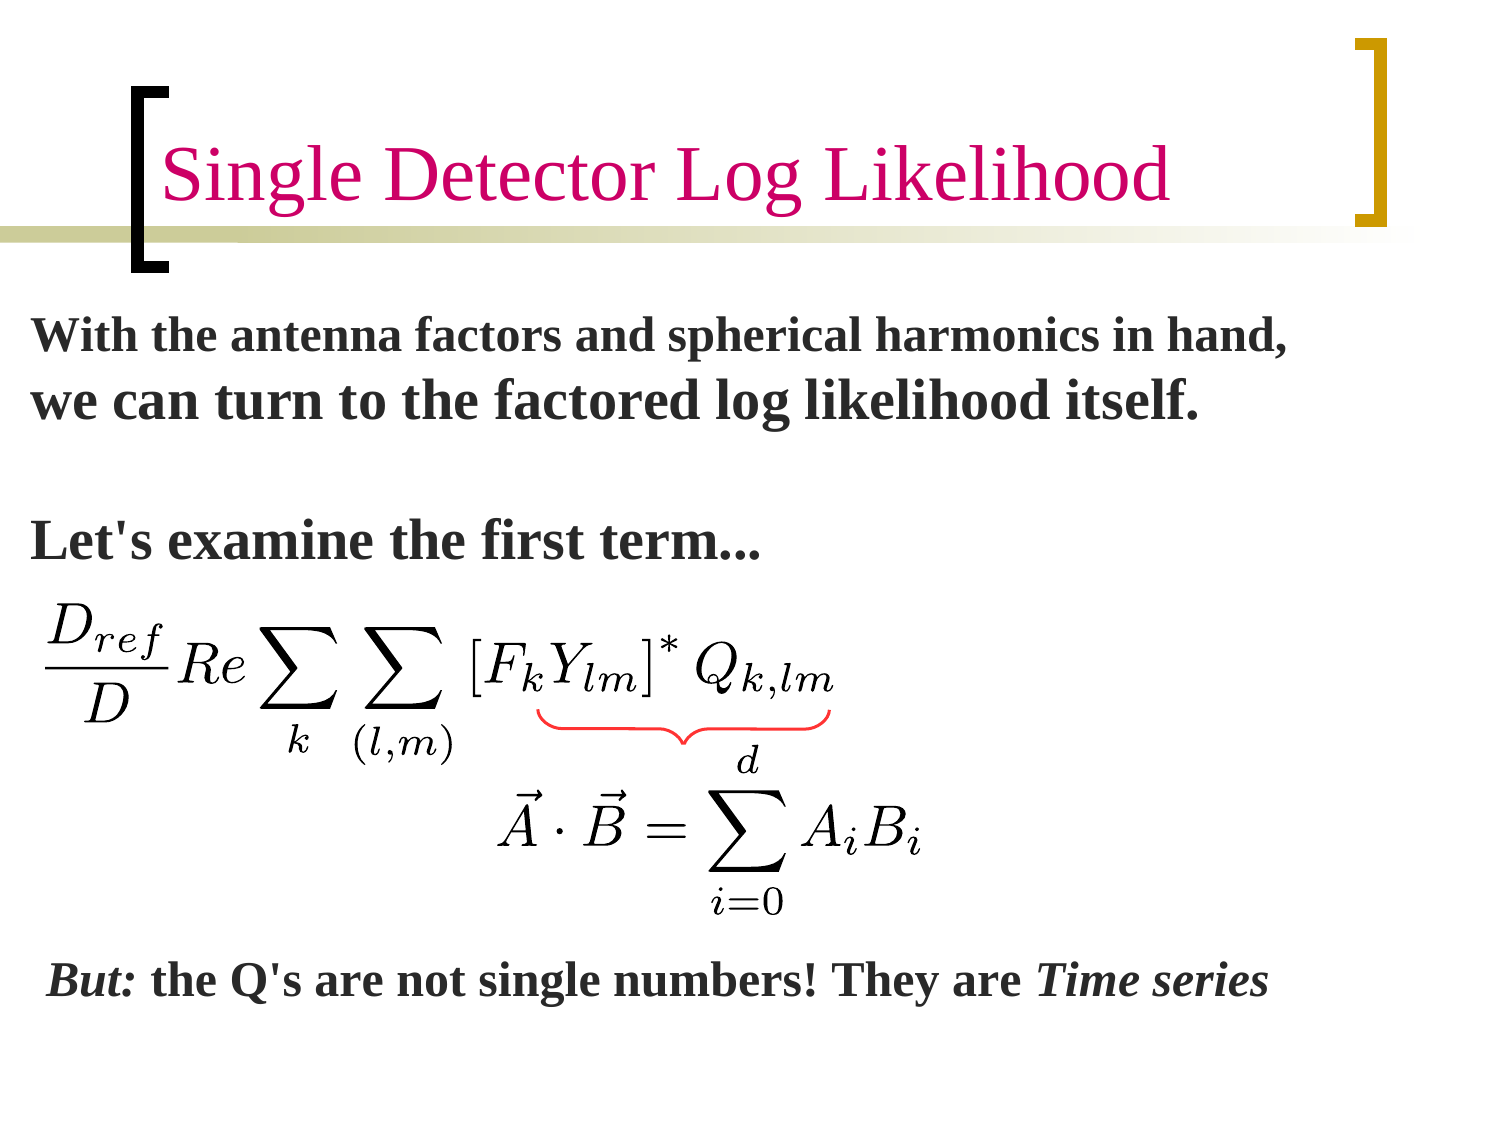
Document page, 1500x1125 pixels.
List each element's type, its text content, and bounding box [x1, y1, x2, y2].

text_box But: the Q's are not single numbers! They are Time series [31, 938, 1280, 1014]
text_box With the antenna factors and spherical harmonics in hand, we can turn to the factored log likelihood itself. Let's examine the first term... [15, 293, 1315, 579]
text_box [45, 603, 923, 916]
title Single Detector Log Likelihood [75, 0, 1353, 225]
